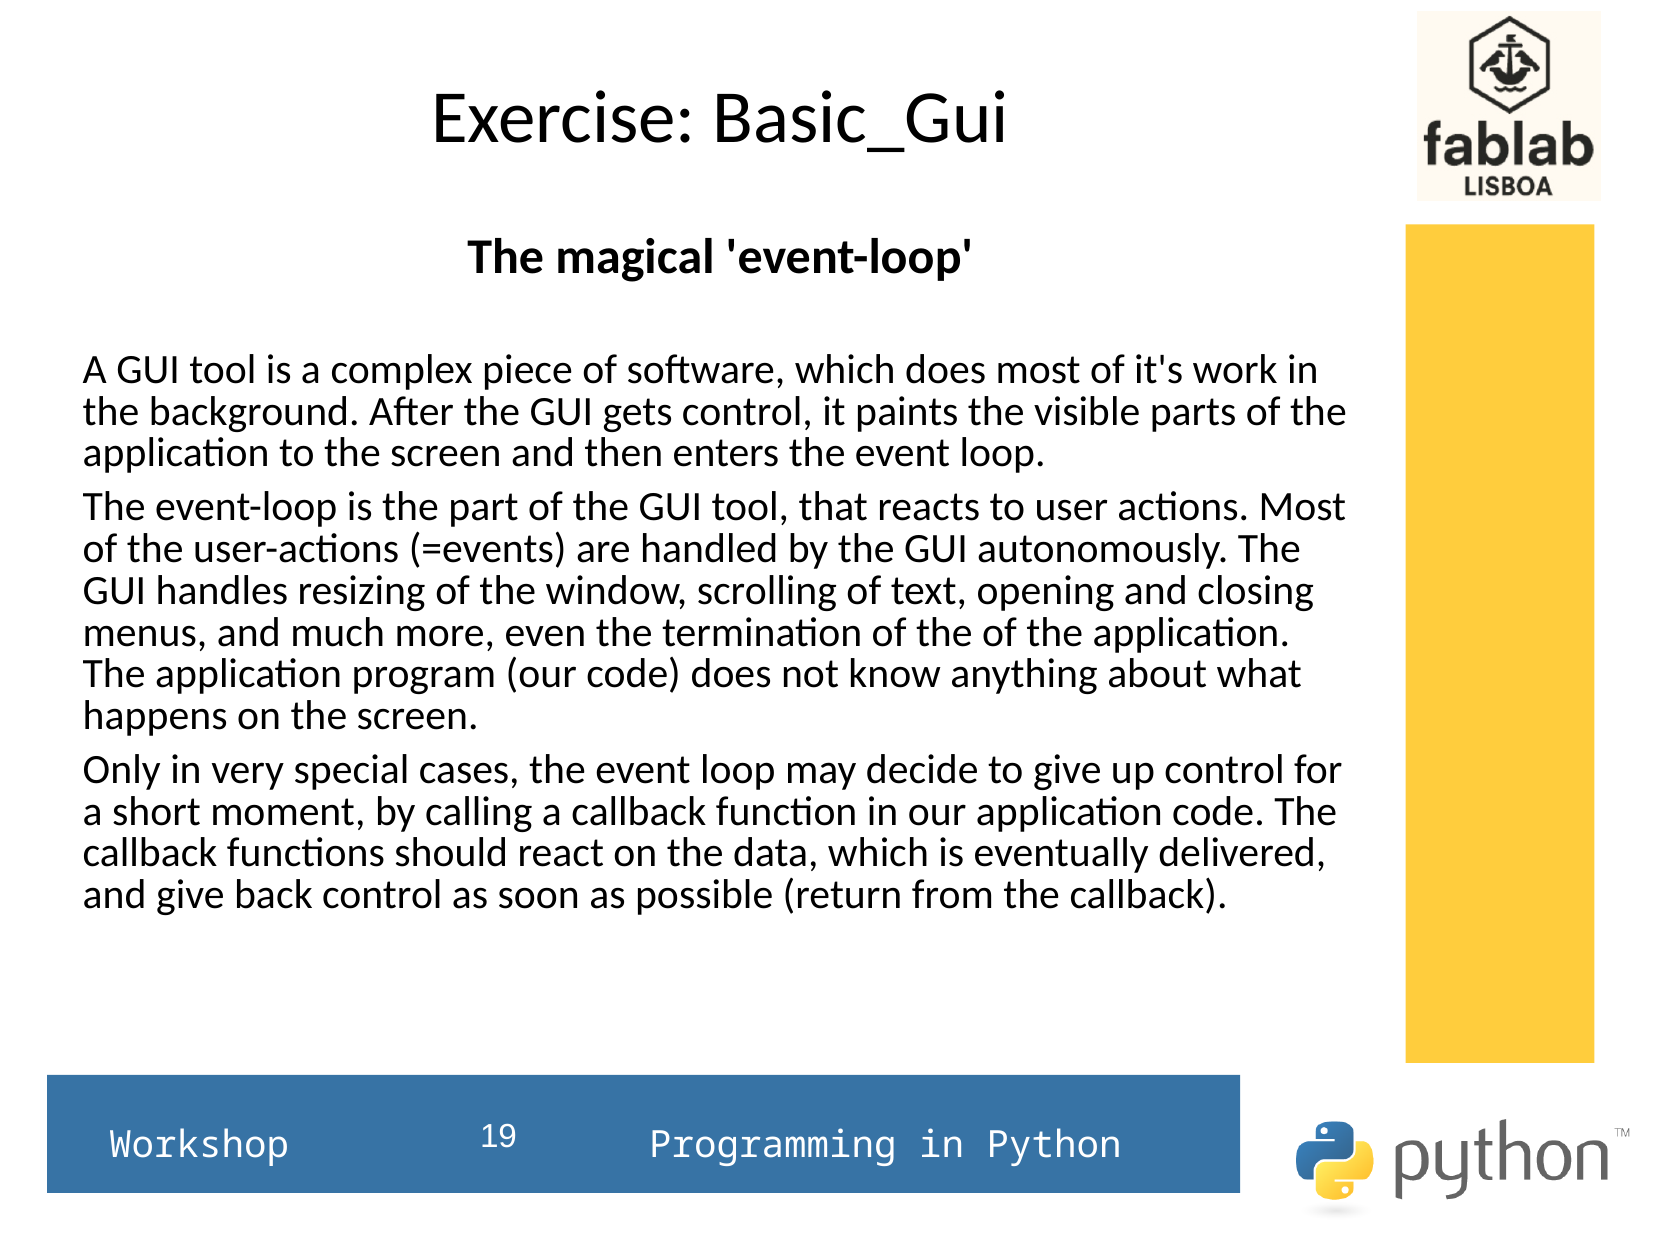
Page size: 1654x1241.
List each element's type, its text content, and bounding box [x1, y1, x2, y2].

text_box [47, 1074, 1241, 1193]
title Exercise: Basic_Gui [82, 49, 1358, 198]
subtitle The magical 'event-loop' A GUI tool is a complex piece of software, which does most of it's work in the background. After the GUI gets control, it paints the visible parts of the application to the screen and then enters the event loop. The event-loop is the part of the GUI tool, that reacts to user actions. Most of the user-actions (=events) are handled by the GUI autonomously. The GUI handles resizing of the window, scrolling of text, opening and closing menus, and much more, even the termination of the of the application. The application program (our code) does not know anything about what happens on the screen. Only in very special cases, the event loop may decide to give up control for a short moment, by calling a callback function in our application code. The callback functions should react on the data, which is eventually delivered, and give back control as soon as possible (return from the callback). [82, 236, 1359, 1034]
text_box Workshop Programming in Python [94, 1110, 1182, 1213]
text_box [1405, 224, 1595, 1063]
picture [1240, 1098, 1654, 1241]
picture [1417, 11, 1601, 201]
